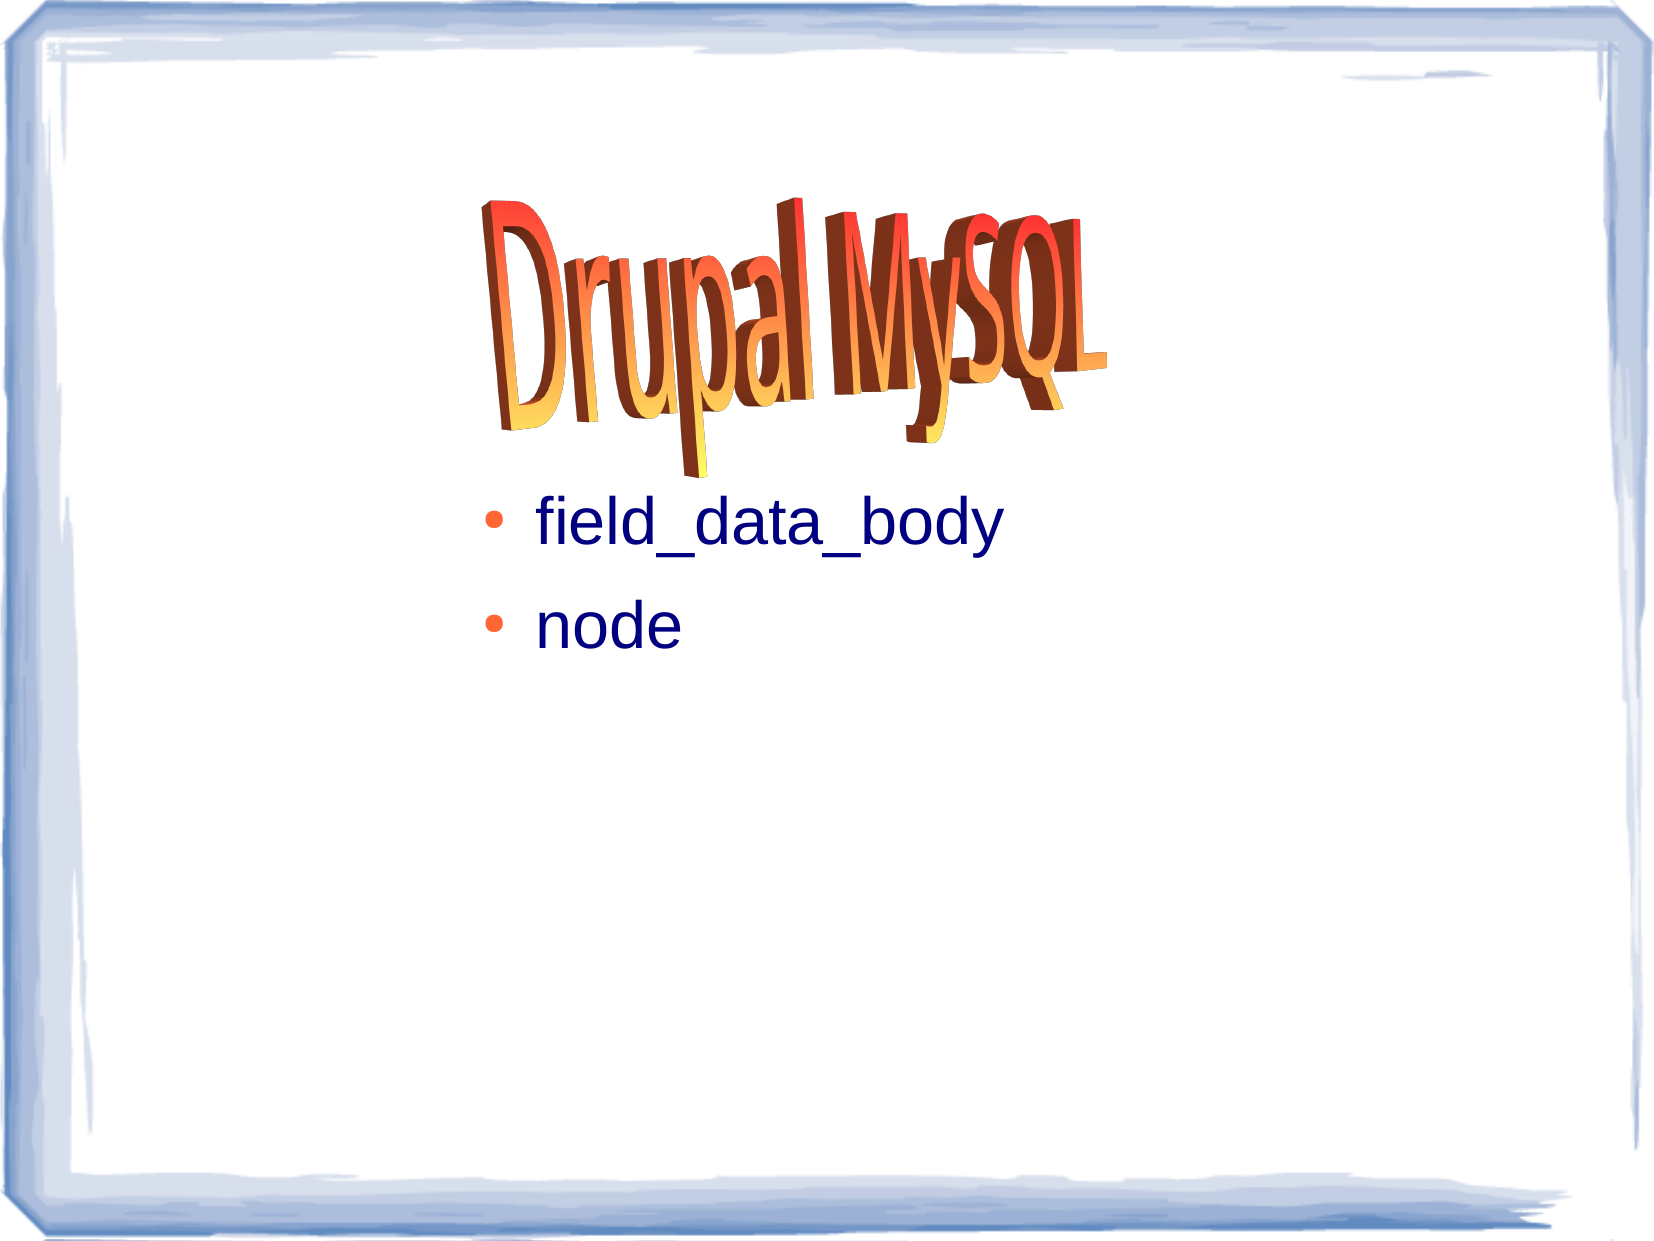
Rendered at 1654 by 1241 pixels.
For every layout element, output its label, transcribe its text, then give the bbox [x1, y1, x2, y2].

picture [0, 0, 1654, 1241]
list field_data_body node [464, 483, 1094, 677]
